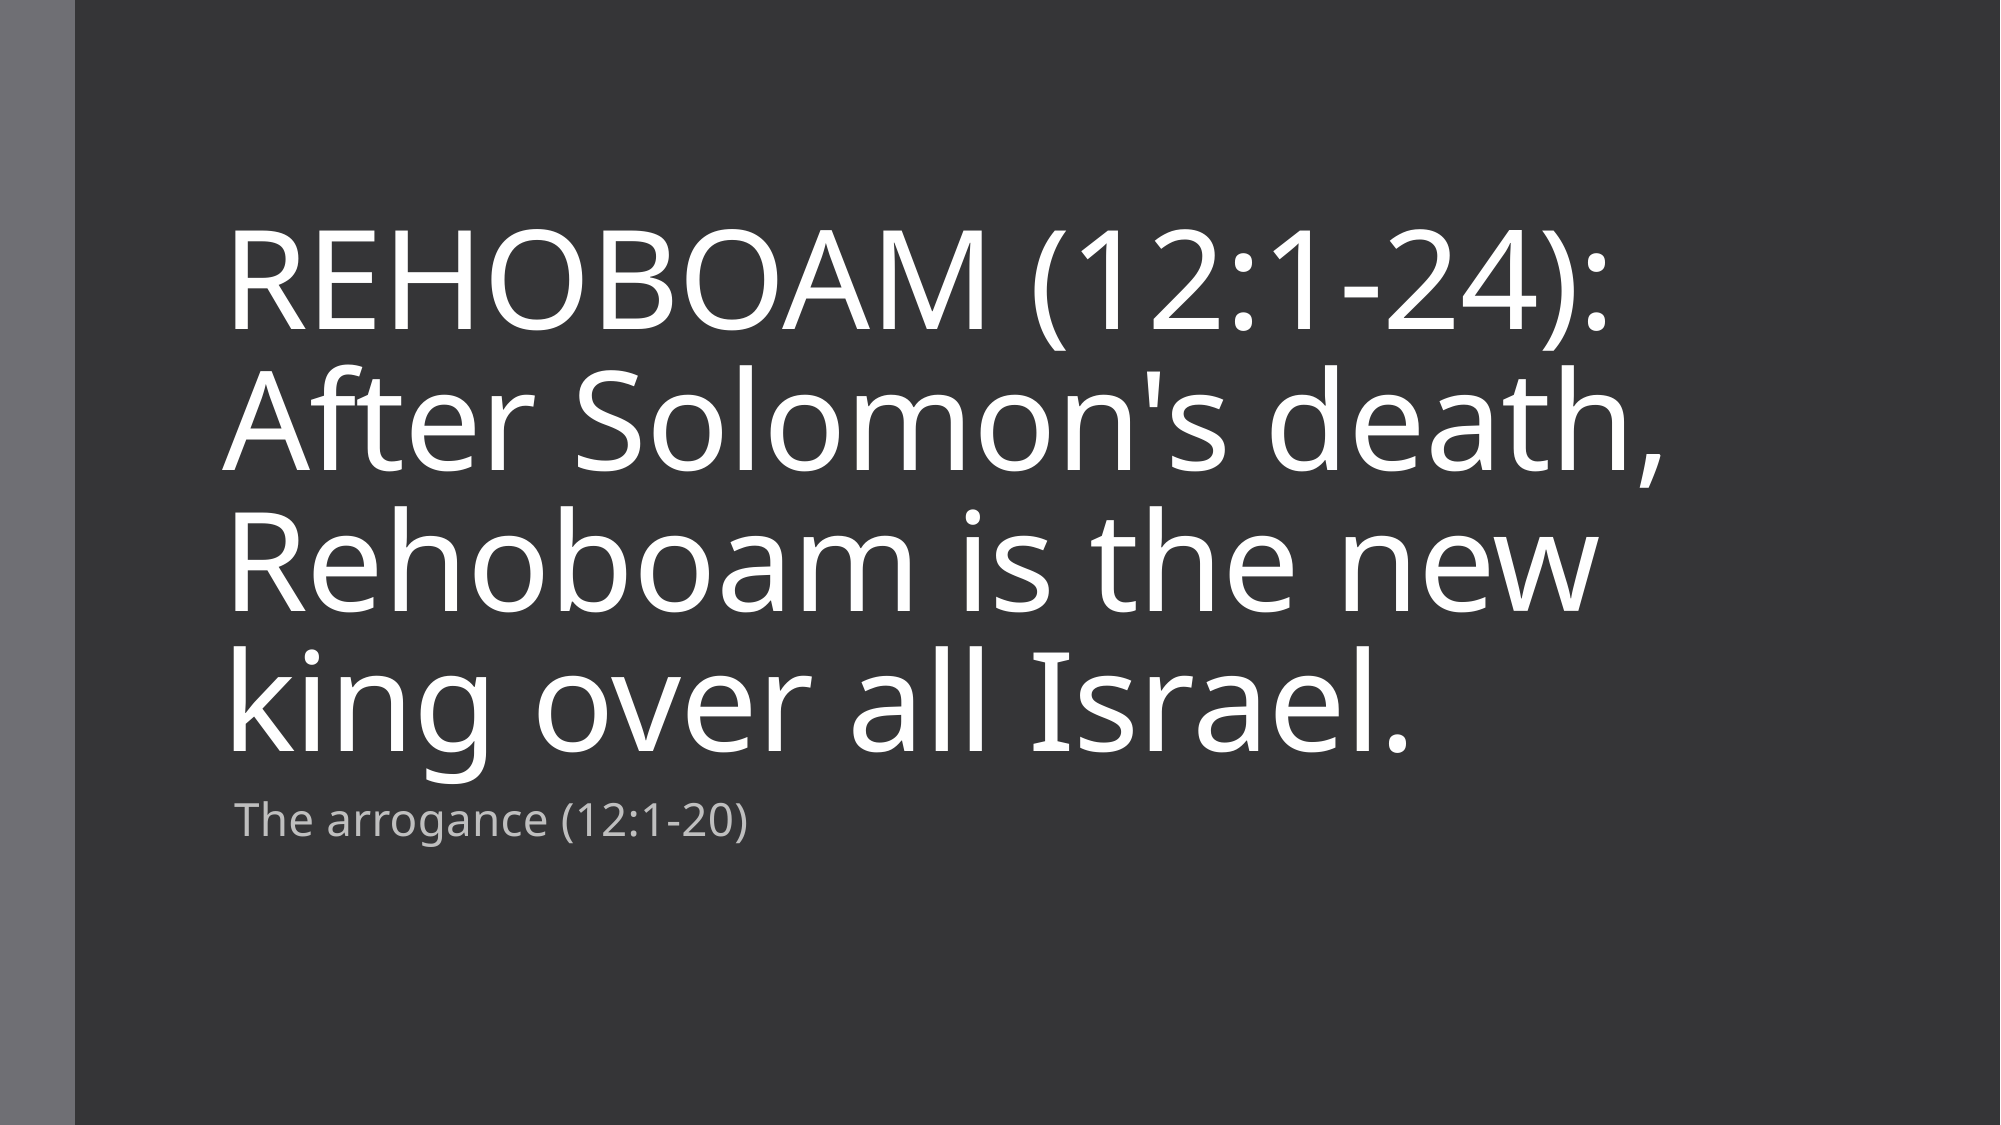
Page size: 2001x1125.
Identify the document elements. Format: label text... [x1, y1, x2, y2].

subtitle The arrogance (12:1-20) [206, 787, 1752, 1066]
title REHOBOAM (12:1-24): After Solomon's death, Rehoboam is the new king over all Israel. [206, 124, 1752, 787]
